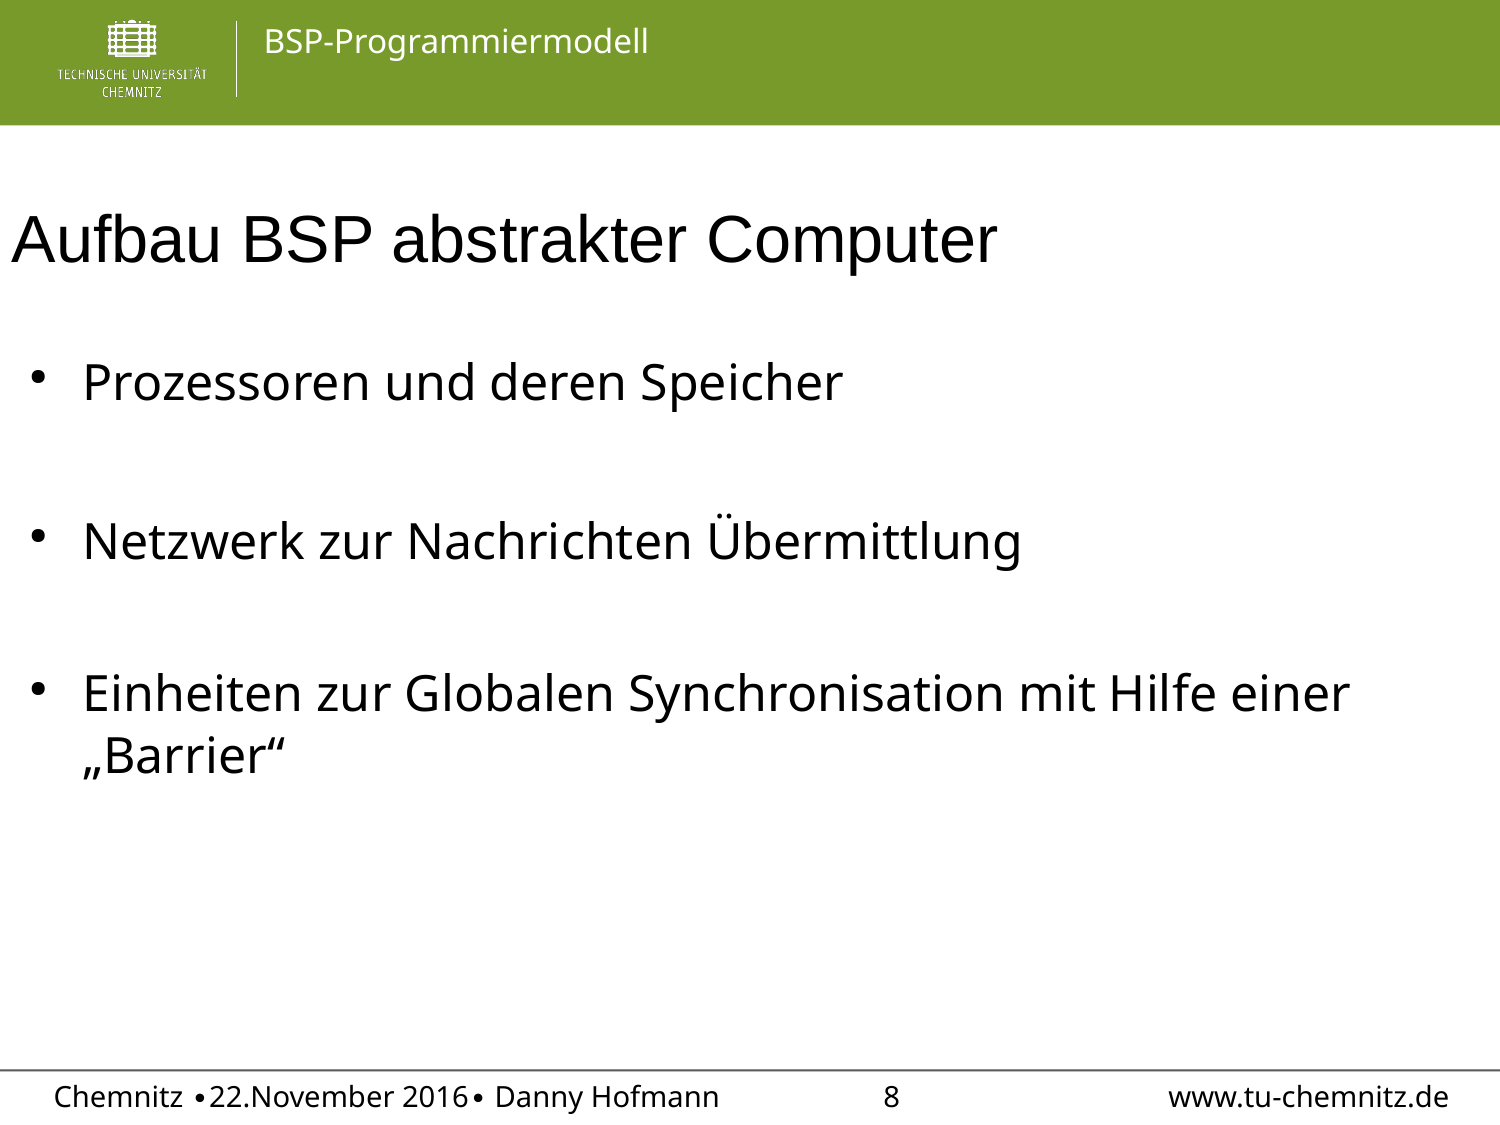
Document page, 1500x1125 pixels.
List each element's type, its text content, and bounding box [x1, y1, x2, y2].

list Prozessoren und deren Speicher Netzwerk zur Nachrichten Übermittlung Einheiten zur Globalen Synchronisation mit Hilfe einer „Barrier“ [11, 351, 1430, 737]
picture [25, 0, 239, 130]
title Aufbau BSP abstrakter Computer [11, 142, 1430, 343]
